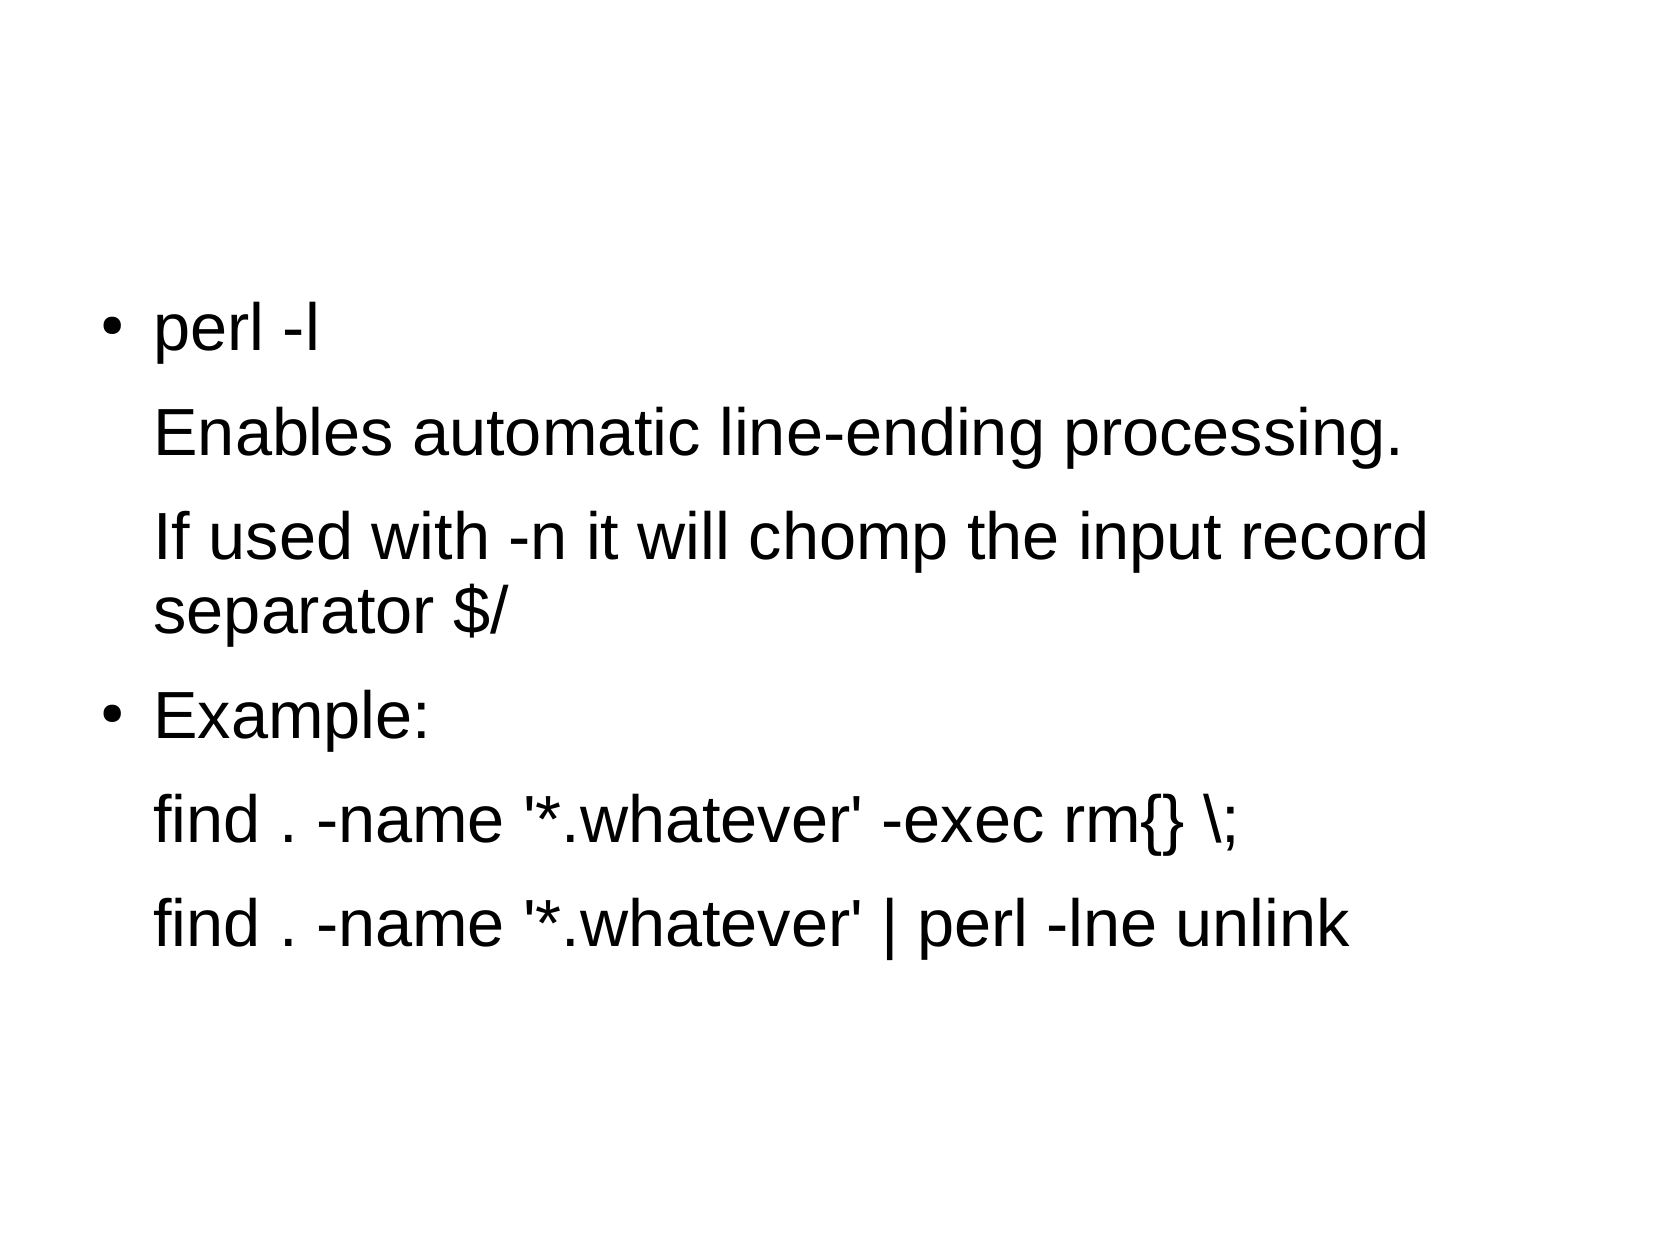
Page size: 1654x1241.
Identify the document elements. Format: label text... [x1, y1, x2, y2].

list perl -l Enables automatic line-ending processing. If used with -n it will chomp the input record separator $/ Example: find . -name '*.whatever' -exec rm{} \; find . -name '*.whatever' | perl -lne unlink [82, 290, 1571, 1109]
